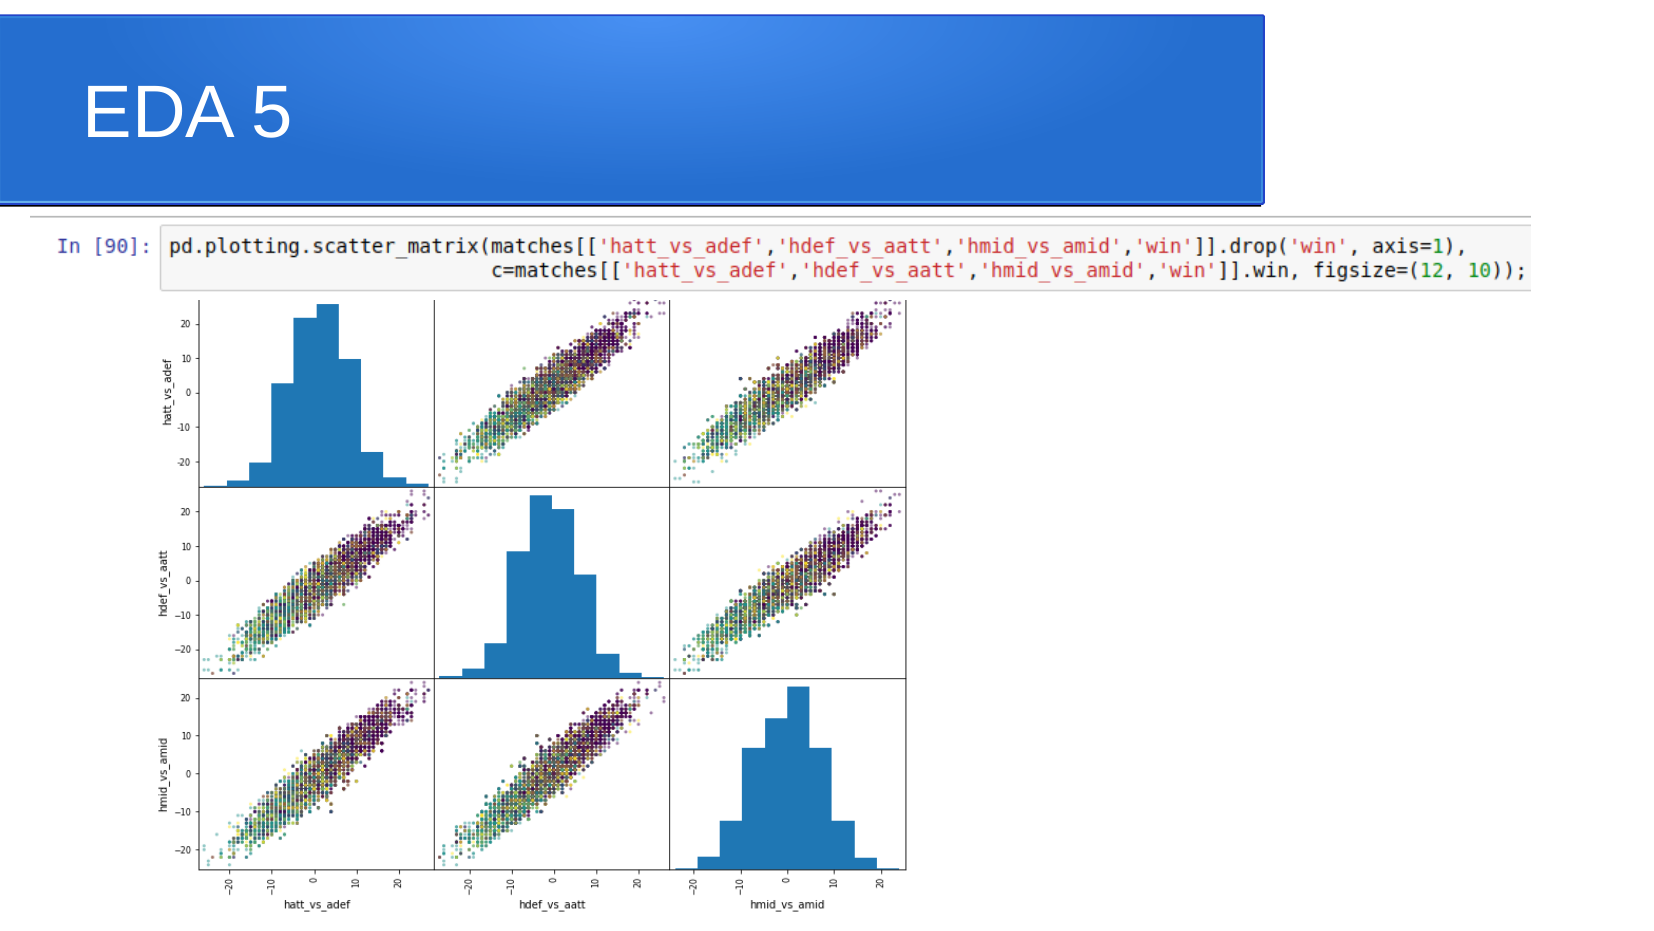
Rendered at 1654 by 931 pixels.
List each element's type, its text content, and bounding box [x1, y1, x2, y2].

title EDA 5 [82, 35, 1235, 189]
picture [30, 212, 1531, 918]
